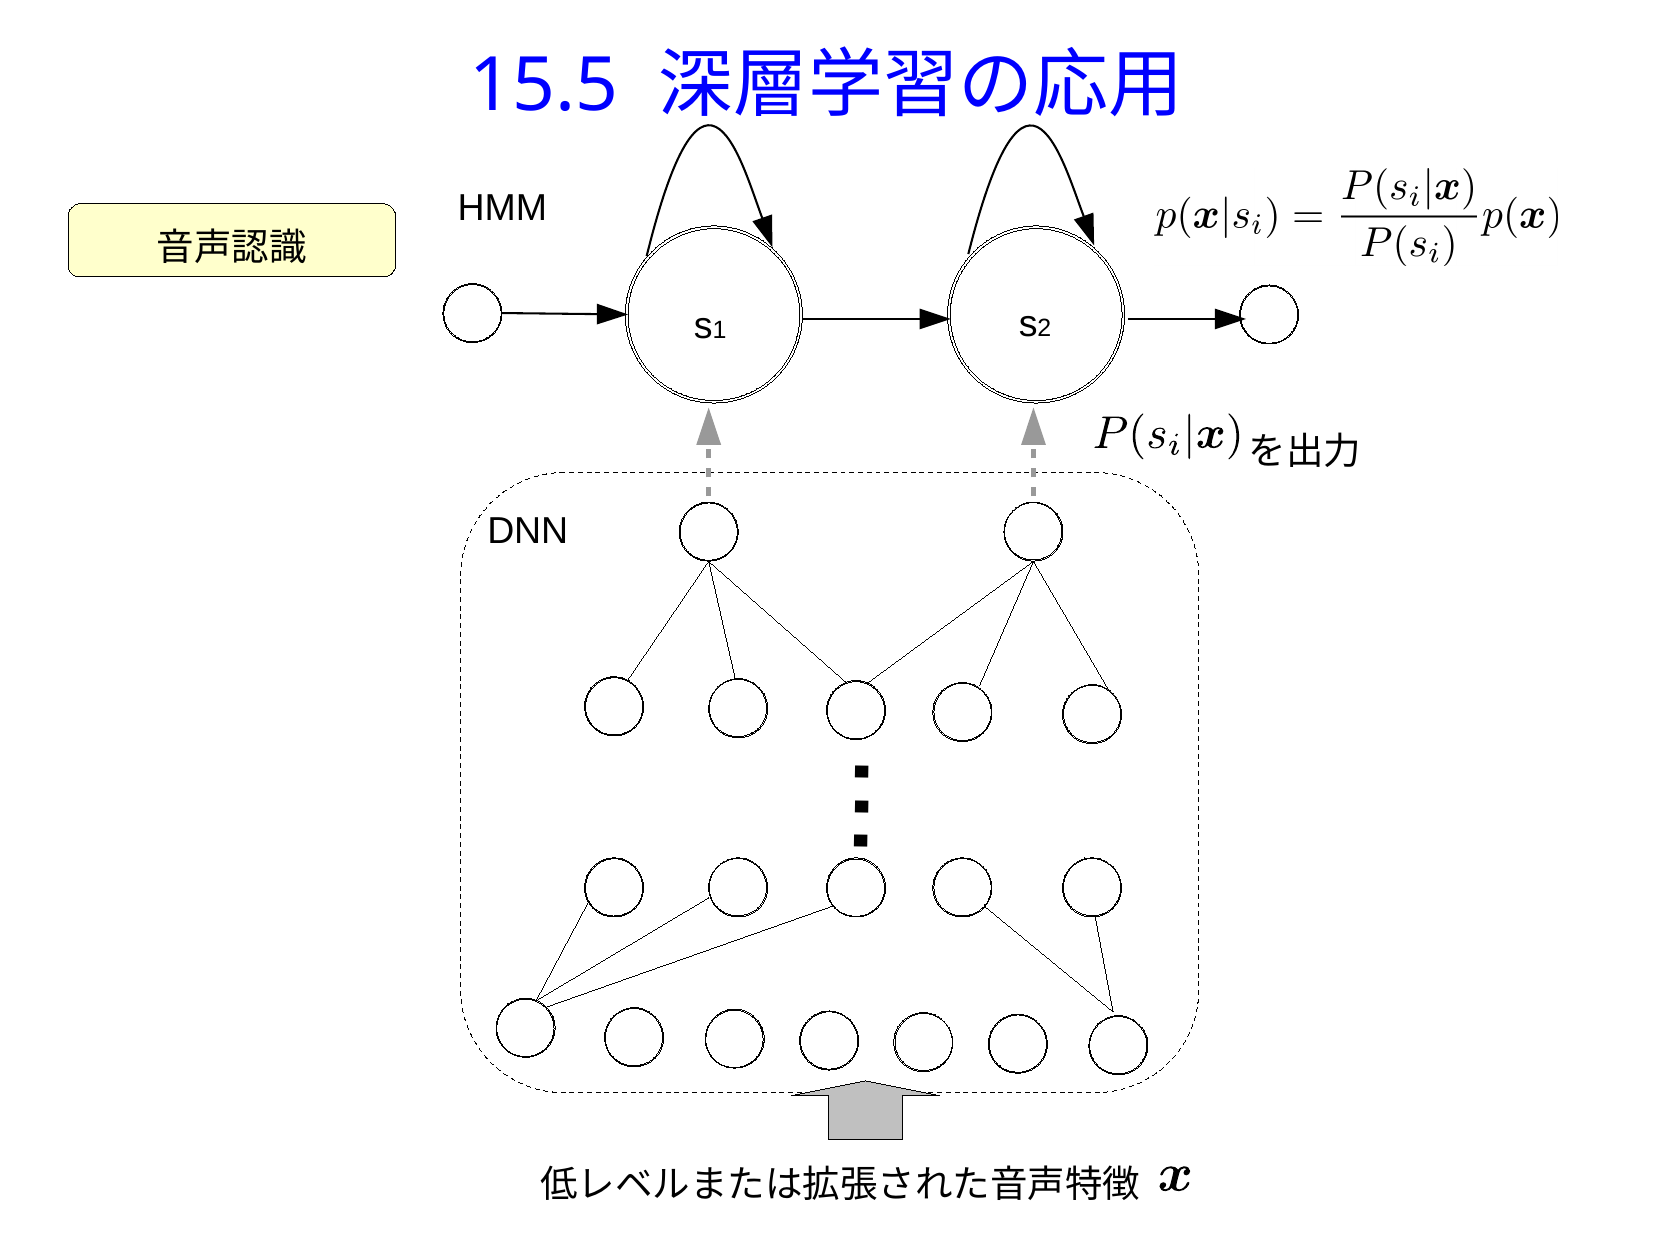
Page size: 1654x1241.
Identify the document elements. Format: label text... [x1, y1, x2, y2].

text_box [679, 502, 739, 562]
text_box [826, 680, 886, 740]
text_box [442, 283, 502, 343]
text_box s2 [1003, 295, 1067, 353]
title 15.5 深層学習の応用 [82, 24, 1571, 138]
text_box [604, 1007, 664, 1067]
text_box [1157, 1166, 1194, 1192]
text_box を出力 [1234, 413, 1377, 485]
text_box [826, 857, 886, 917]
text_box [705, 1009, 765, 1069]
text_box [947, 225, 1125, 404]
text_box [1088, 1015, 1148, 1075]
text_box [584, 676, 644, 736]
text_box [1092, 413, 1244, 460]
title 15.5 深層学習の応用 [693, 127, 725, 138]
text_box [932, 857, 992, 917]
text_box s1 [679, 297, 742, 355]
picture [1154, 168, 1558, 266]
text_box [584, 857, 644, 917]
text_box [1062, 857, 1122, 917]
text_box 低レベルまたは拡張された音声特徴 [525, 1146, 1156, 1218]
text_box [799, 1010, 859, 1071]
text_box [496, 998, 556, 1058]
text_box [1239, 284, 1299, 344]
text_box [932, 682, 992, 742]
text_box 音声認識 [68, 203, 396, 277]
text_box [1003, 502, 1063, 562]
text_box [893, 1012, 953, 1072]
text_box [791, 1080, 940, 1140]
text_box ... [747, 737, 904, 875]
text_box [625, 225, 803, 404]
text_box HMM [442, 179, 591, 237]
text_box [1062, 684, 1122, 744]
text_box [708, 857, 768, 917]
text_box [708, 678, 768, 738]
text_box [988, 1014, 1048, 1074]
title 15.5 深層学習の応用 [1014, 127, 1047, 138]
text_box DNN [472, 502, 591, 559]
